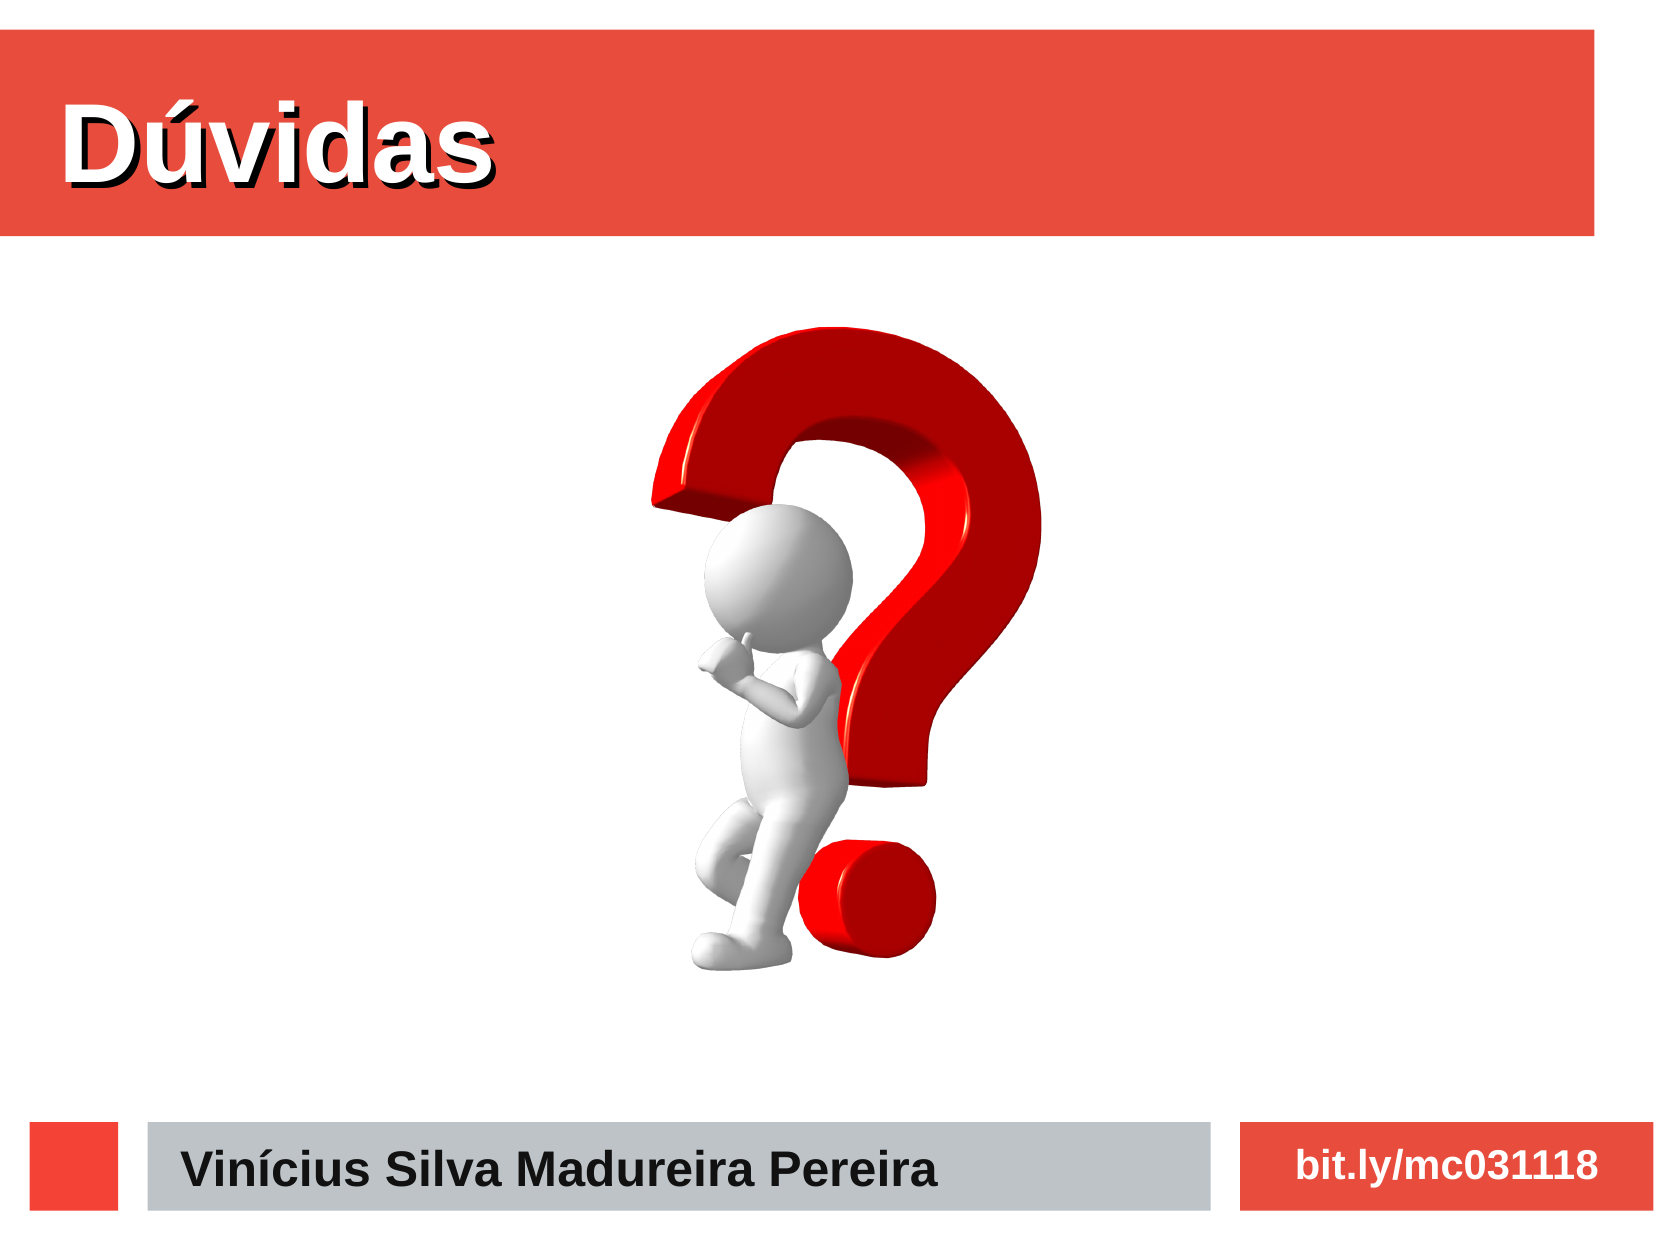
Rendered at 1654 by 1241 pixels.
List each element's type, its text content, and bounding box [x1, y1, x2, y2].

text_box Vinícius Silva Madureira Pereira [165, 1133, 1170, 1205]
title Dúvidas [59, 59, 1595, 207]
text_box bit.ly/mc031118 [1228, 1133, 1654, 1205]
picture [494, 315, 1159, 981]
